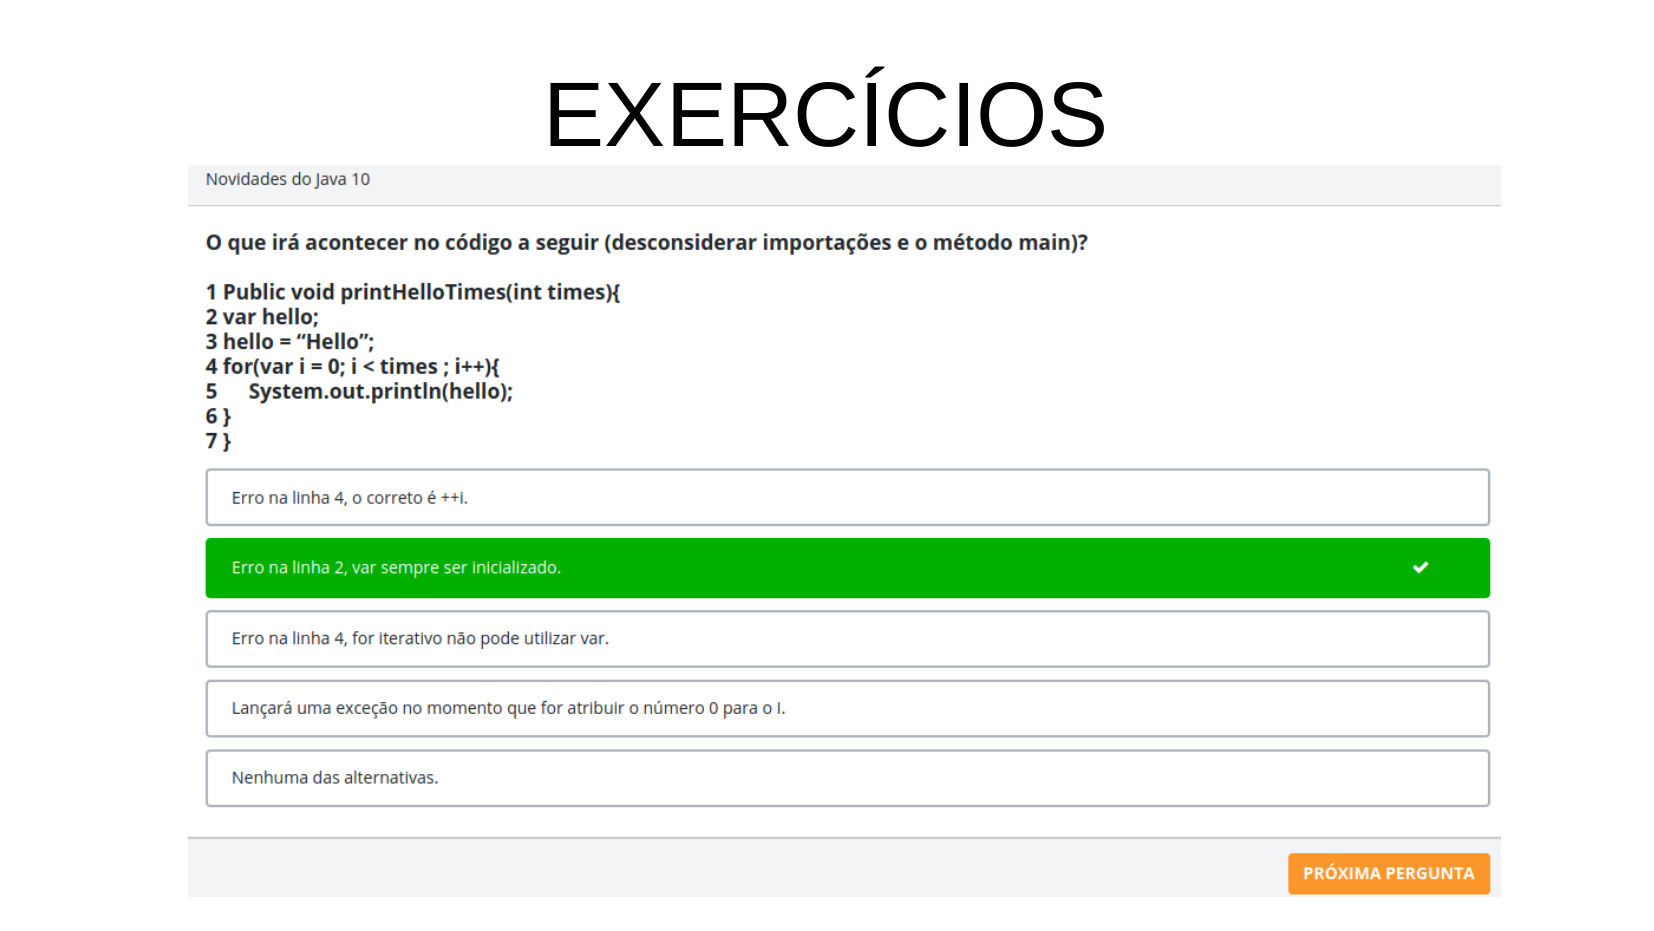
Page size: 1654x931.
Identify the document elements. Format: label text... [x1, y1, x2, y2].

title EXERCÍCIOS [82, 37, 1571, 193]
picture [188, 165, 1501, 897]
